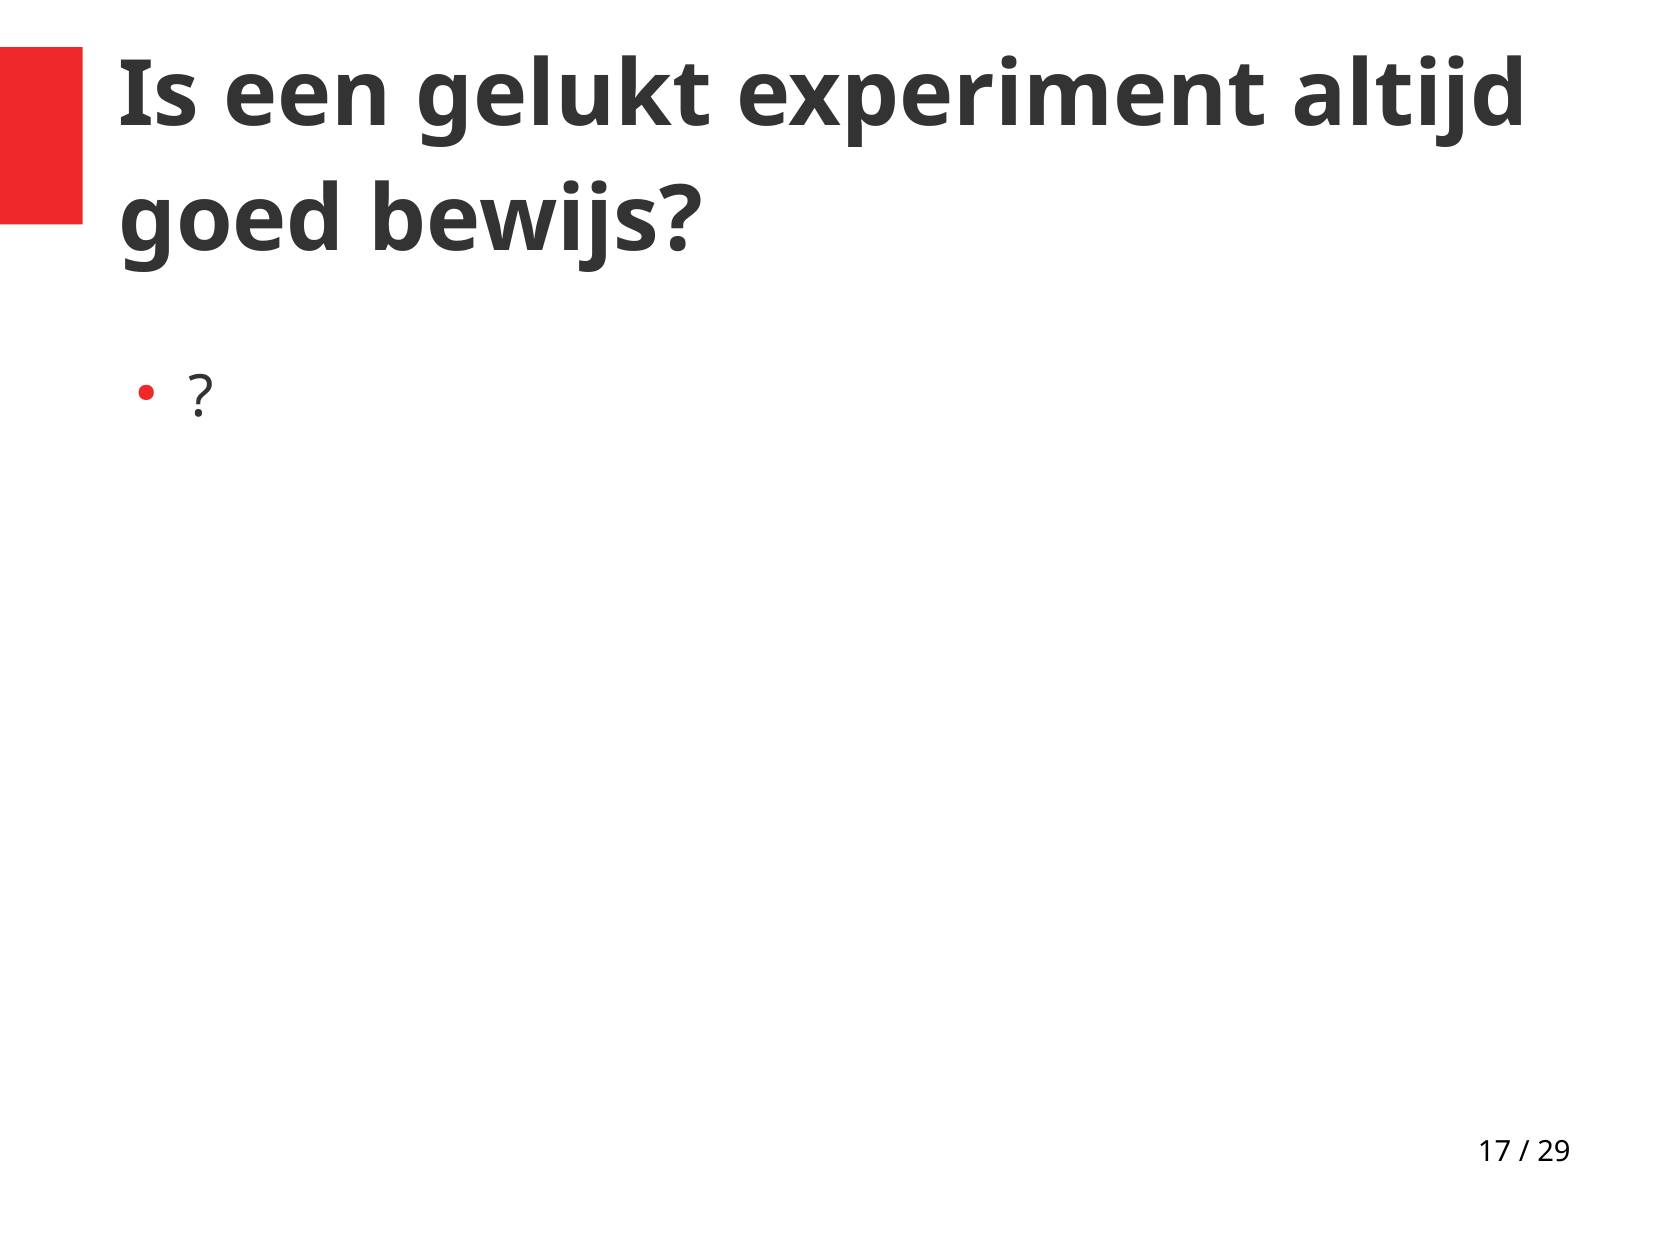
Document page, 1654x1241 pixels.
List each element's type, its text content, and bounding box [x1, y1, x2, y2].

list ? [118, 354, 1536, 1074]
title Is een gelukt experiment altijd goed bewijs? [118, 27, 1571, 278]
